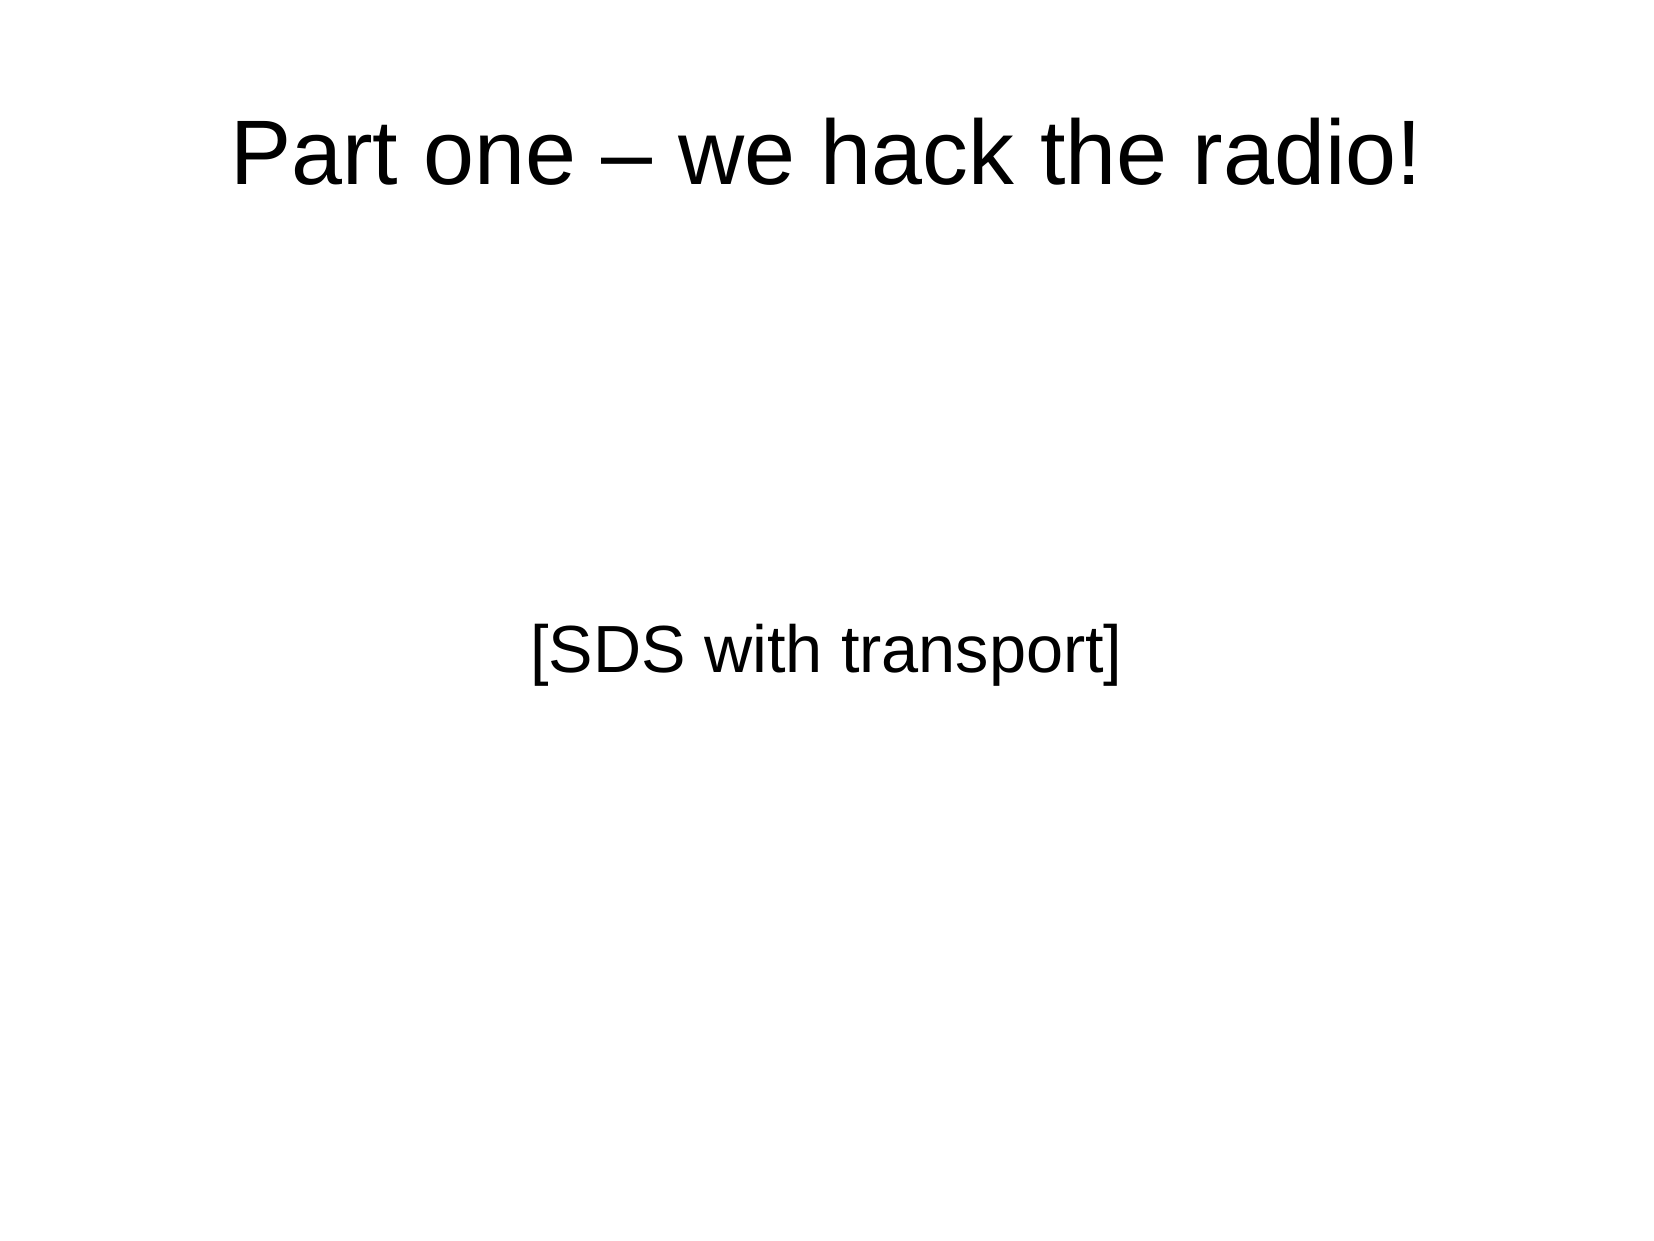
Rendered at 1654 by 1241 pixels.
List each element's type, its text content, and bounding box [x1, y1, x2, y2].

subtitle [SDS with transport] [82, 290, 1571, 1010]
title Part one – we hack the radio! [82, 49, 1571, 257]
